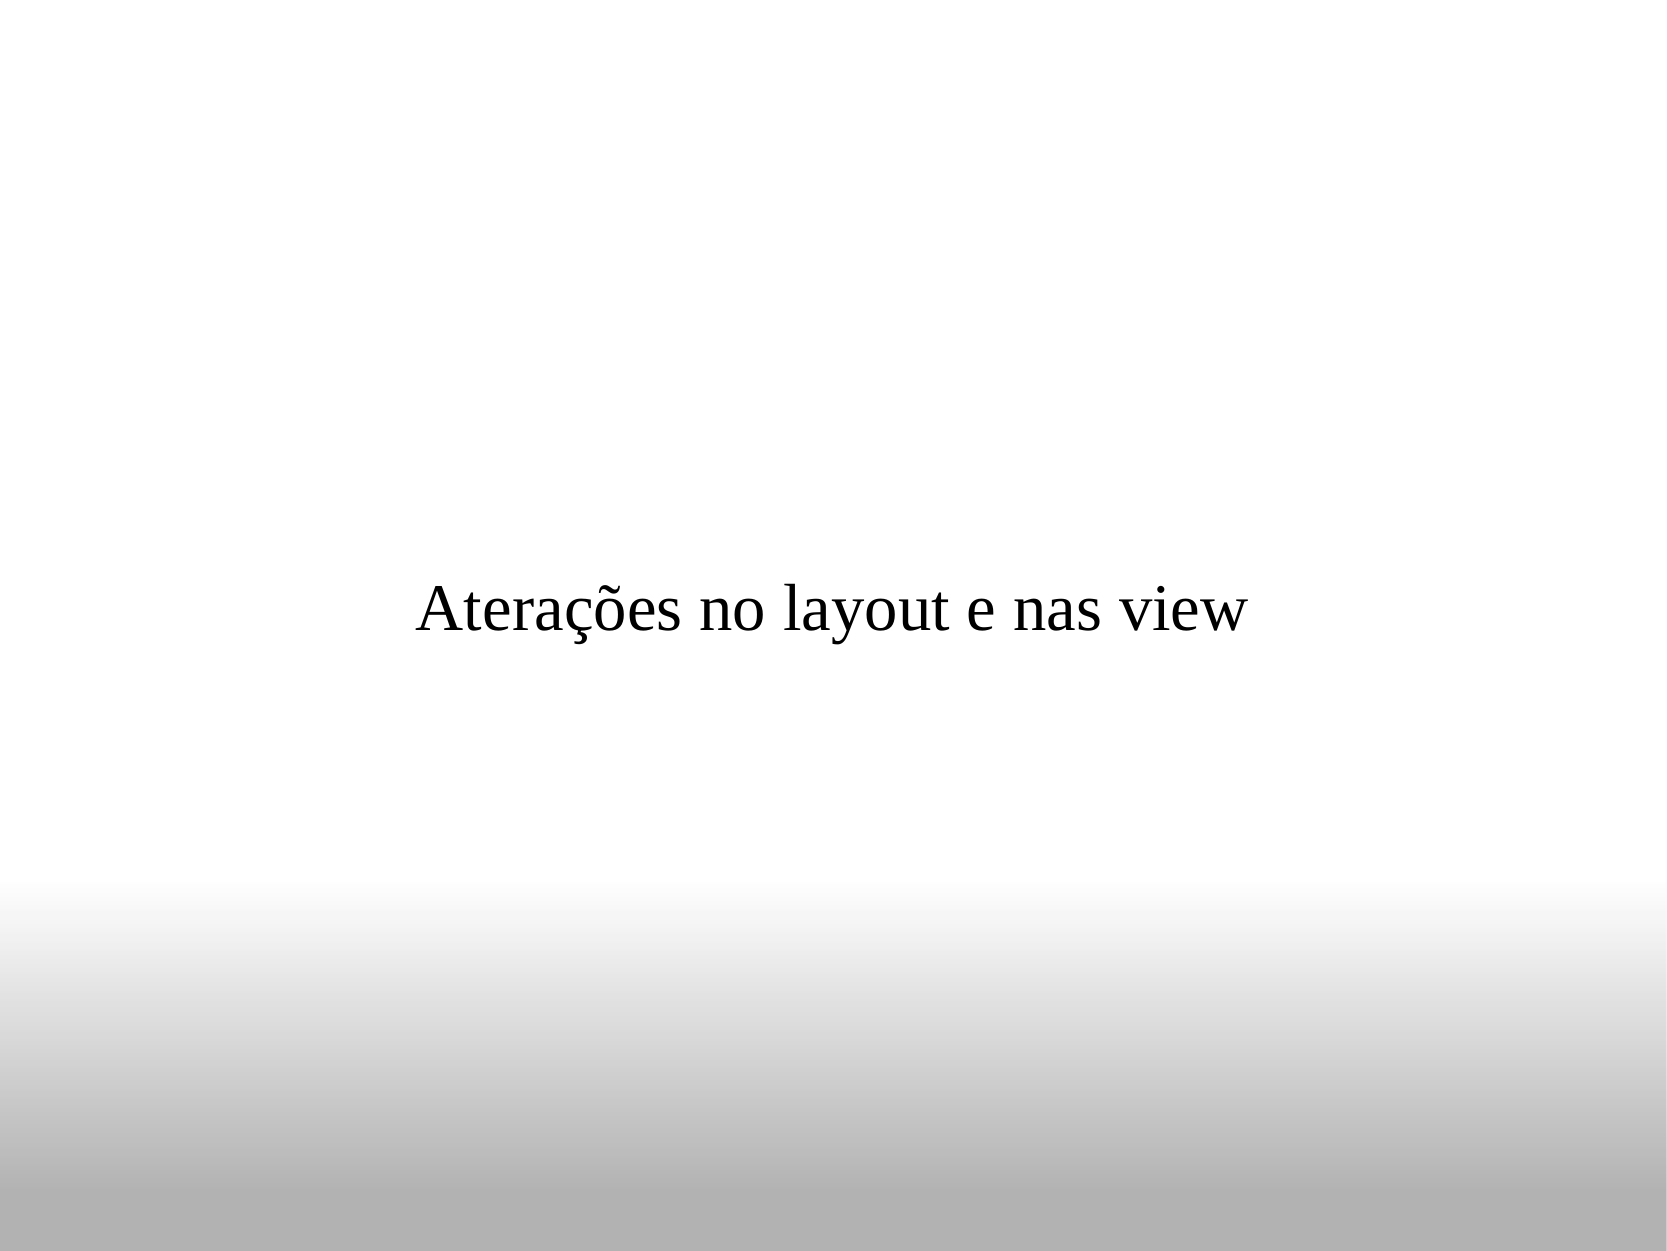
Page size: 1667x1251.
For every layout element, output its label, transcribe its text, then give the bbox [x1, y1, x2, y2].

picture [0, 0, 1667, 1251]
subtitle Aterações no layout e nas view [125, 104, 1542, 1104]
